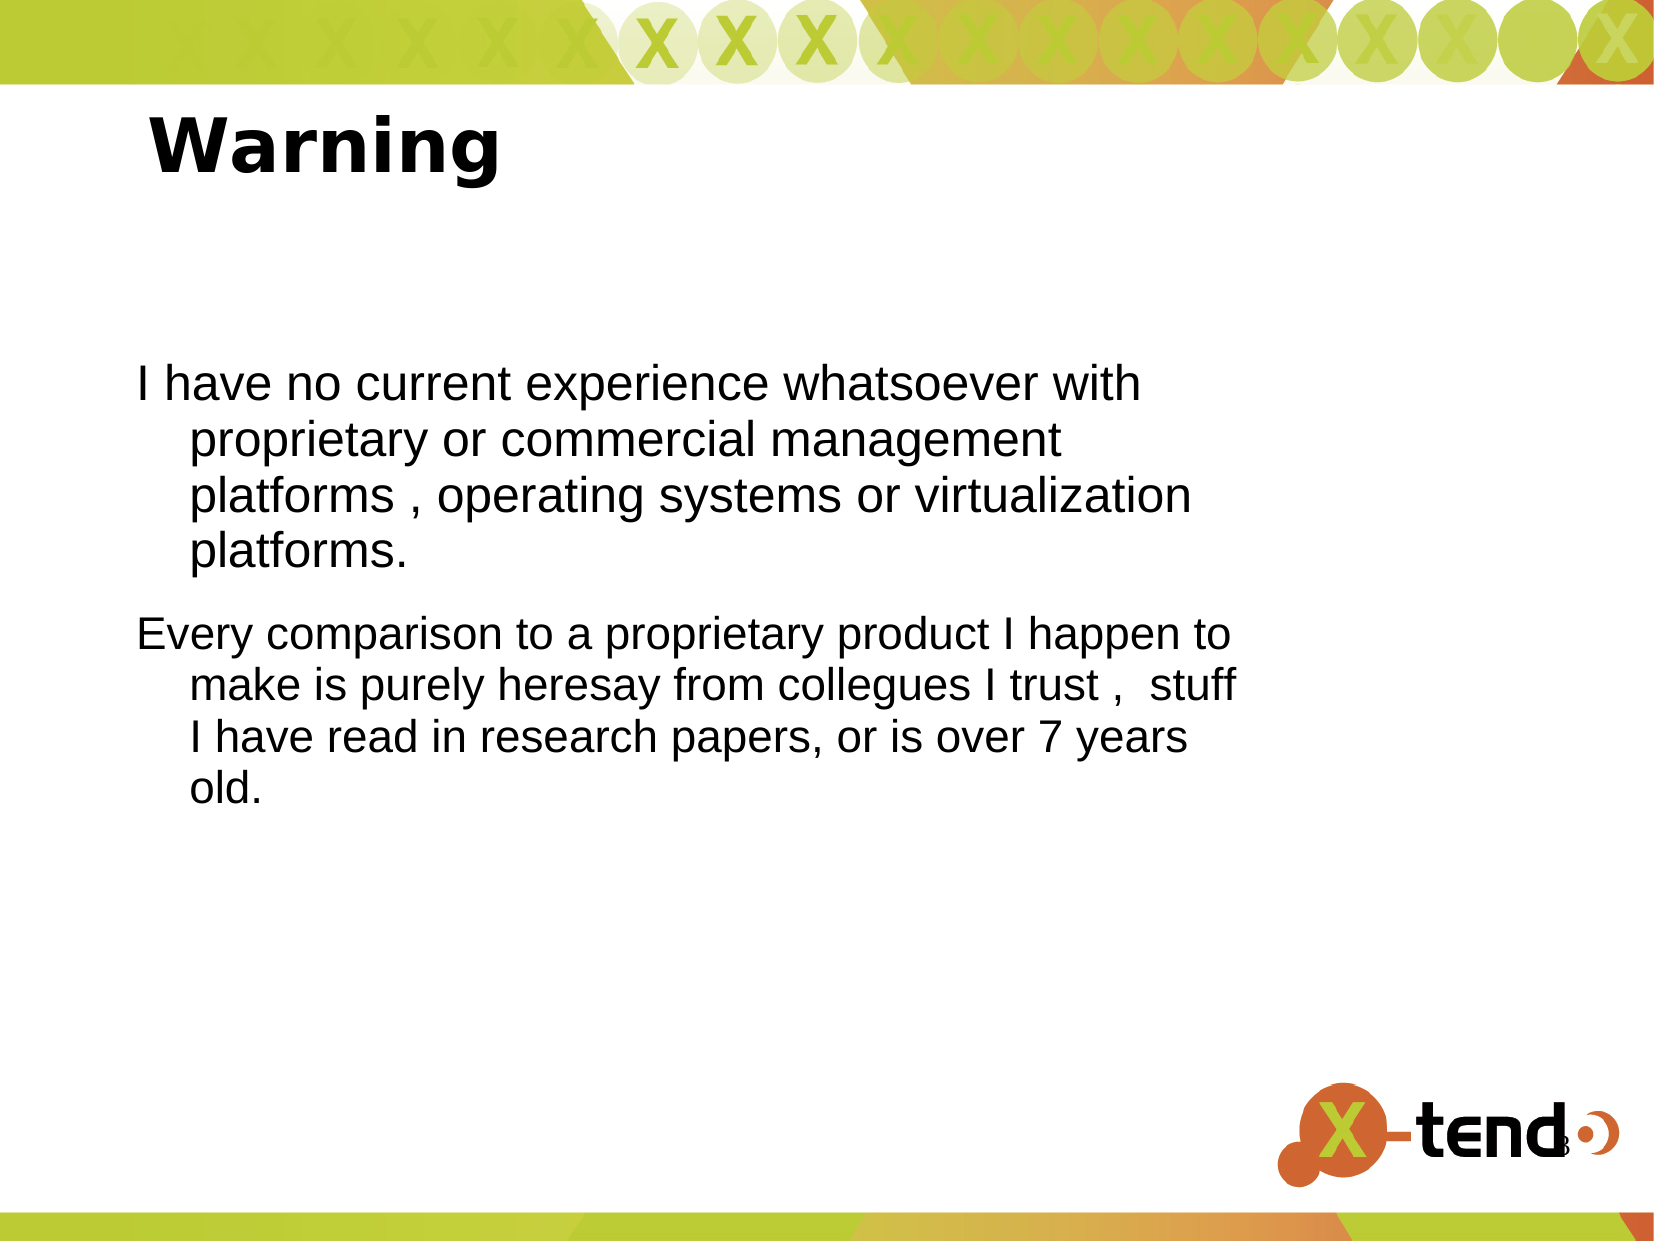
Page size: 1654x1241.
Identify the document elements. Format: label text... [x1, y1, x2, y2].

list I have no current experience whatsoever with proprietary or commercial management platforms , operating systems or virtualization platforms. Every comparison to a proprietary product I happen to make is purely heresay from collegues I trust , stuff I have read in research papers, or is over 7 years old. [103, 262, 1276, 1241]
title Warning [132, 95, 1313, 263]
picture [0, 0, 1654, 1241]
